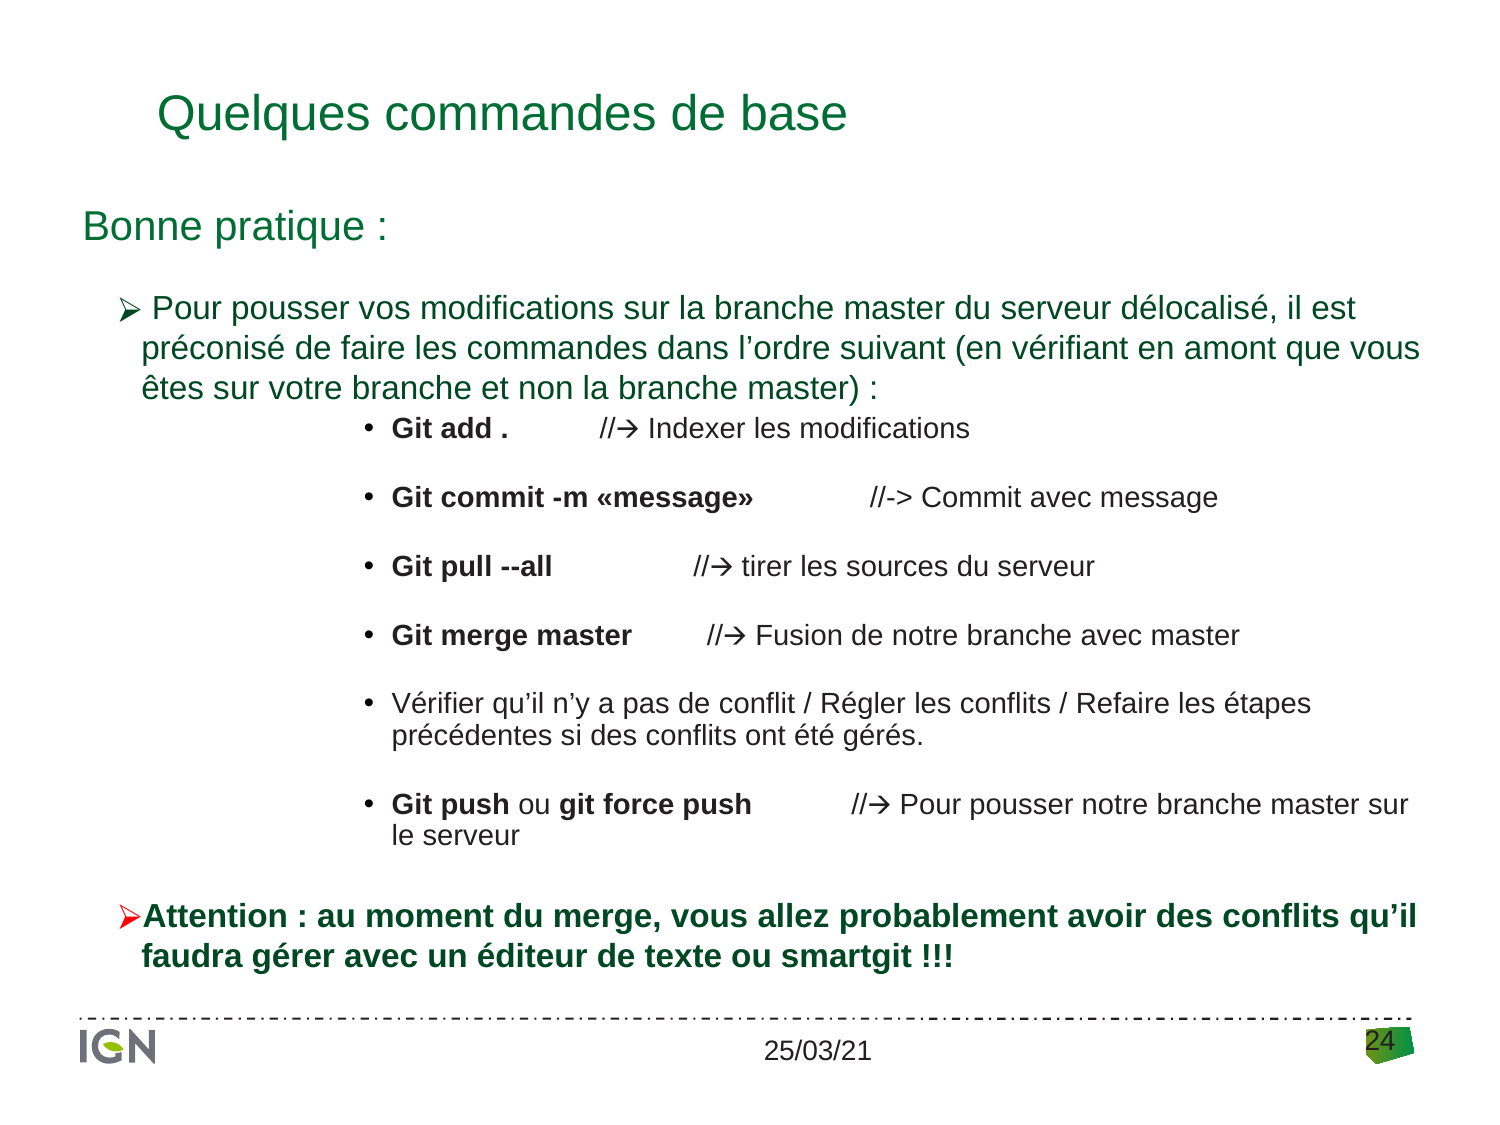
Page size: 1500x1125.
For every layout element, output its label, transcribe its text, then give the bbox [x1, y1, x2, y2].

text_box Quelques commandes de base [142, 81, 1339, 141]
text_box <number> [1349, 1015, 1427, 1076]
text_box 25/03/21 [749, 1025, 894, 1064]
text_box Bonne pratique : Pour pousser vos modifications sur la branche master du serveur délocalisé, il est préconisé de faire les commandes dans l’ordre suivant (en vérifiant en amont que vous êtes sur votre branche et non la branche master) : Git add . //🡪 Indexer les modifications Git commit -m «message» //-> Commit avec message Git pull --all //🡪 tirer les sources du serveur Git merge master //🡪 Fusion de notre branche avec master Vérifier qu’il n’y a pas de conflit / Régler les conflits / Refaire les étapes précédentes si des conflits ont été gérés. Git push ou git force push //🡪 Pour pousser notre branche master sur le serveur Attention : au moment du merge, vous allez probablement avoir des conflits qu’il faudra gérer avec un éditeur de texte ou smartgit !!! [67, 198, 1446, 996]
